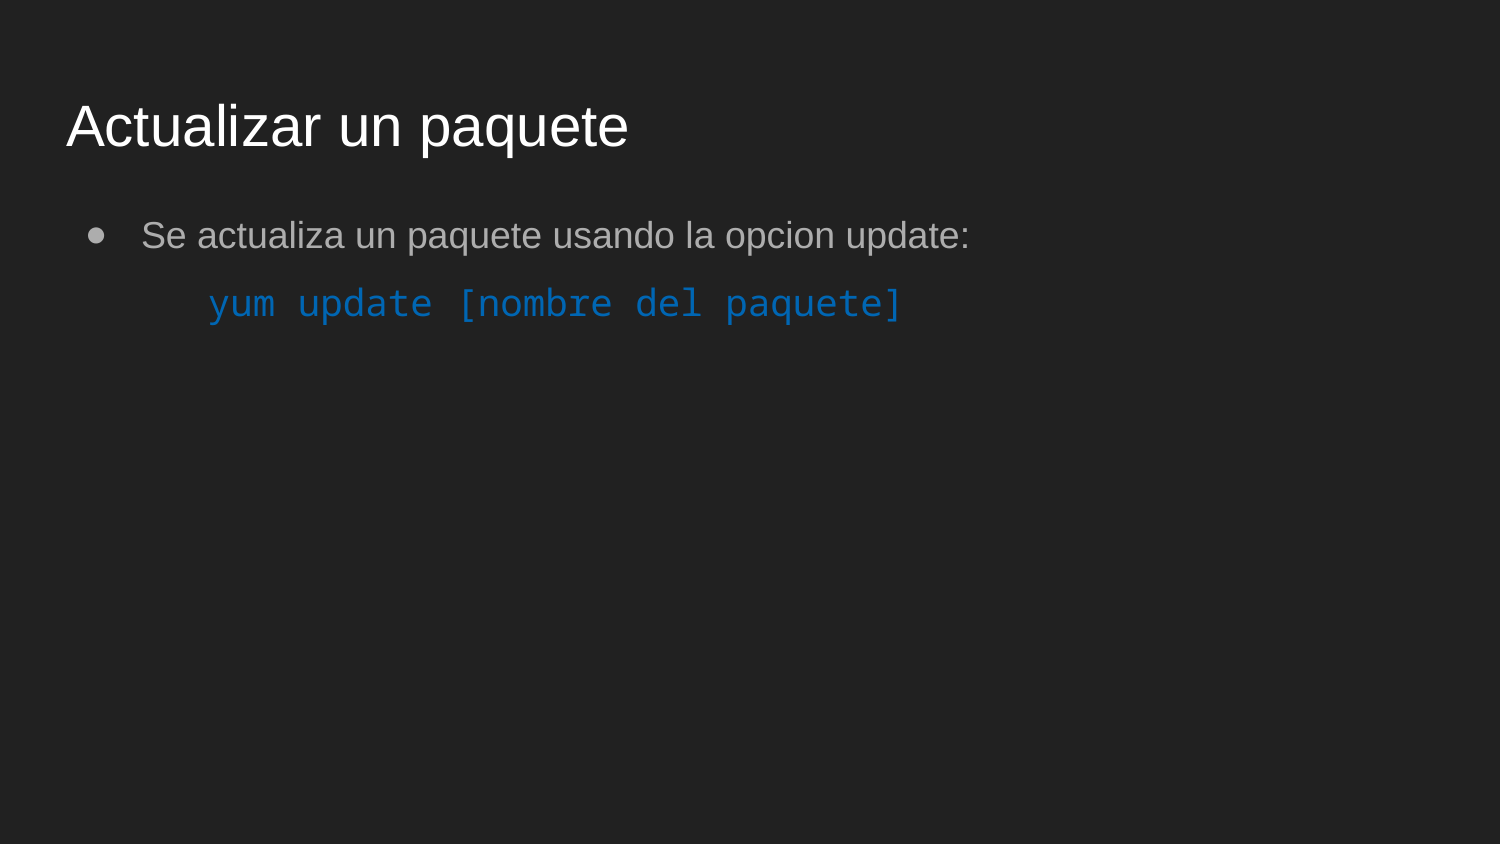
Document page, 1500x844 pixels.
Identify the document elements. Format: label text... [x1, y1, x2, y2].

title Actualizar un paquete [51, 72, 1449, 167]
list Se actualiza un paquete usando la opcion update: yum update [nombre del paquete] [51, 189, 1449, 750]
